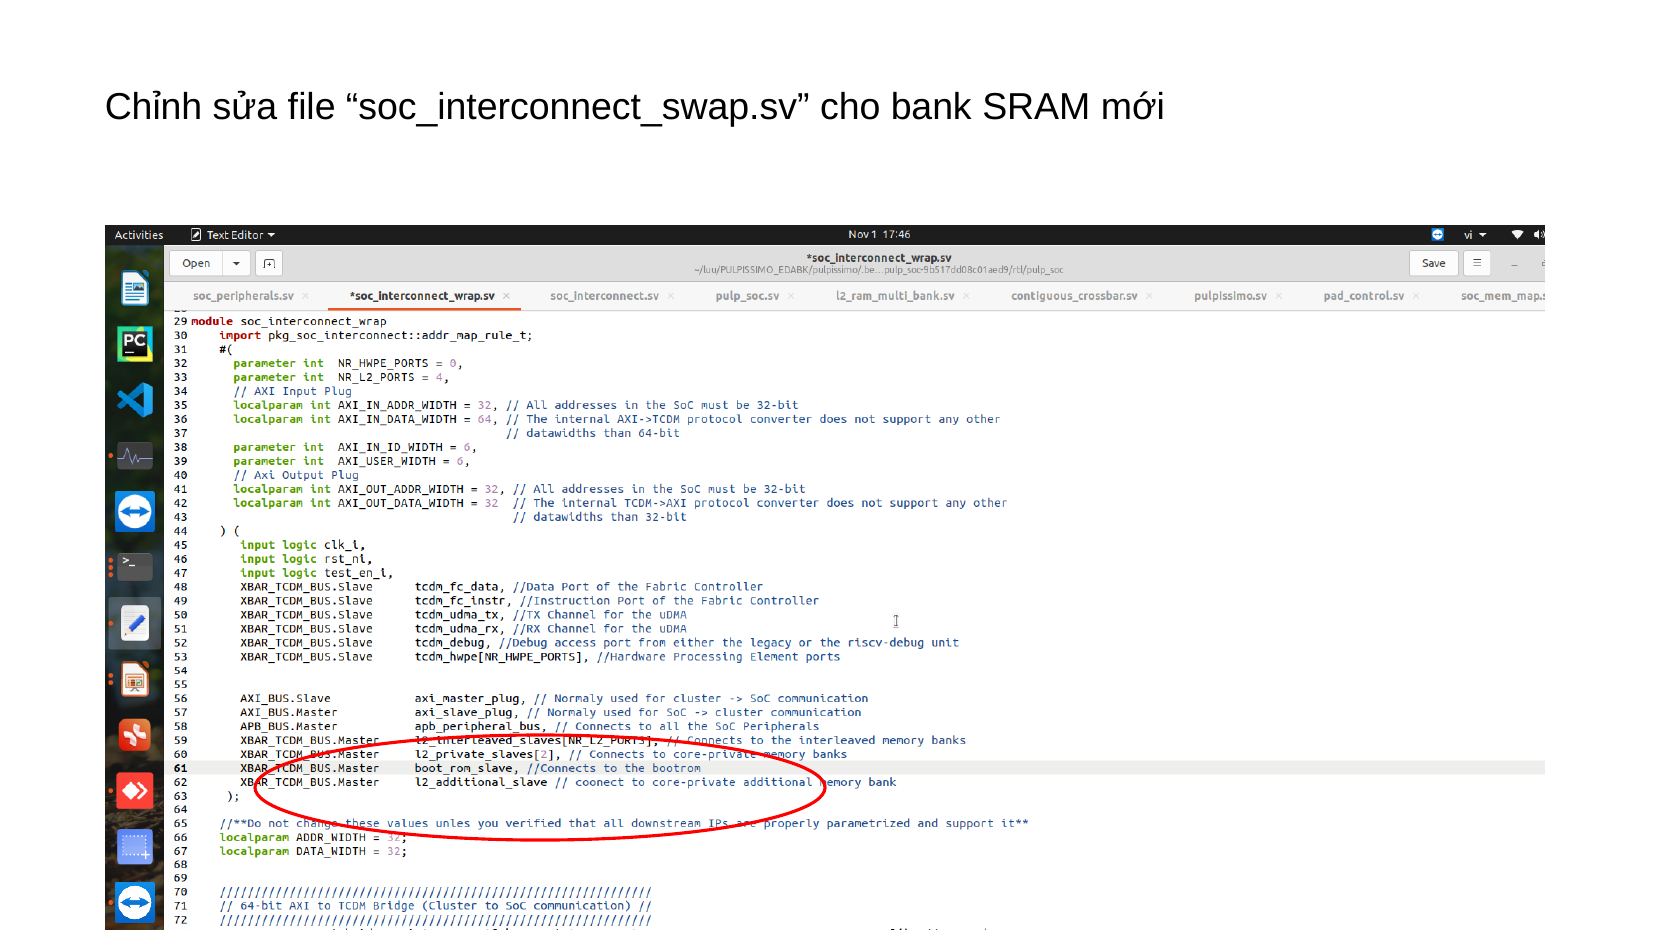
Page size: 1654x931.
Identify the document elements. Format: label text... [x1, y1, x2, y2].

text_box Chỉnh sửa file “soc_interconnect_swap.sv” cho bank SRAM mới [90, 78, 1191, 136]
picture [105, 225, 1546, 930]
